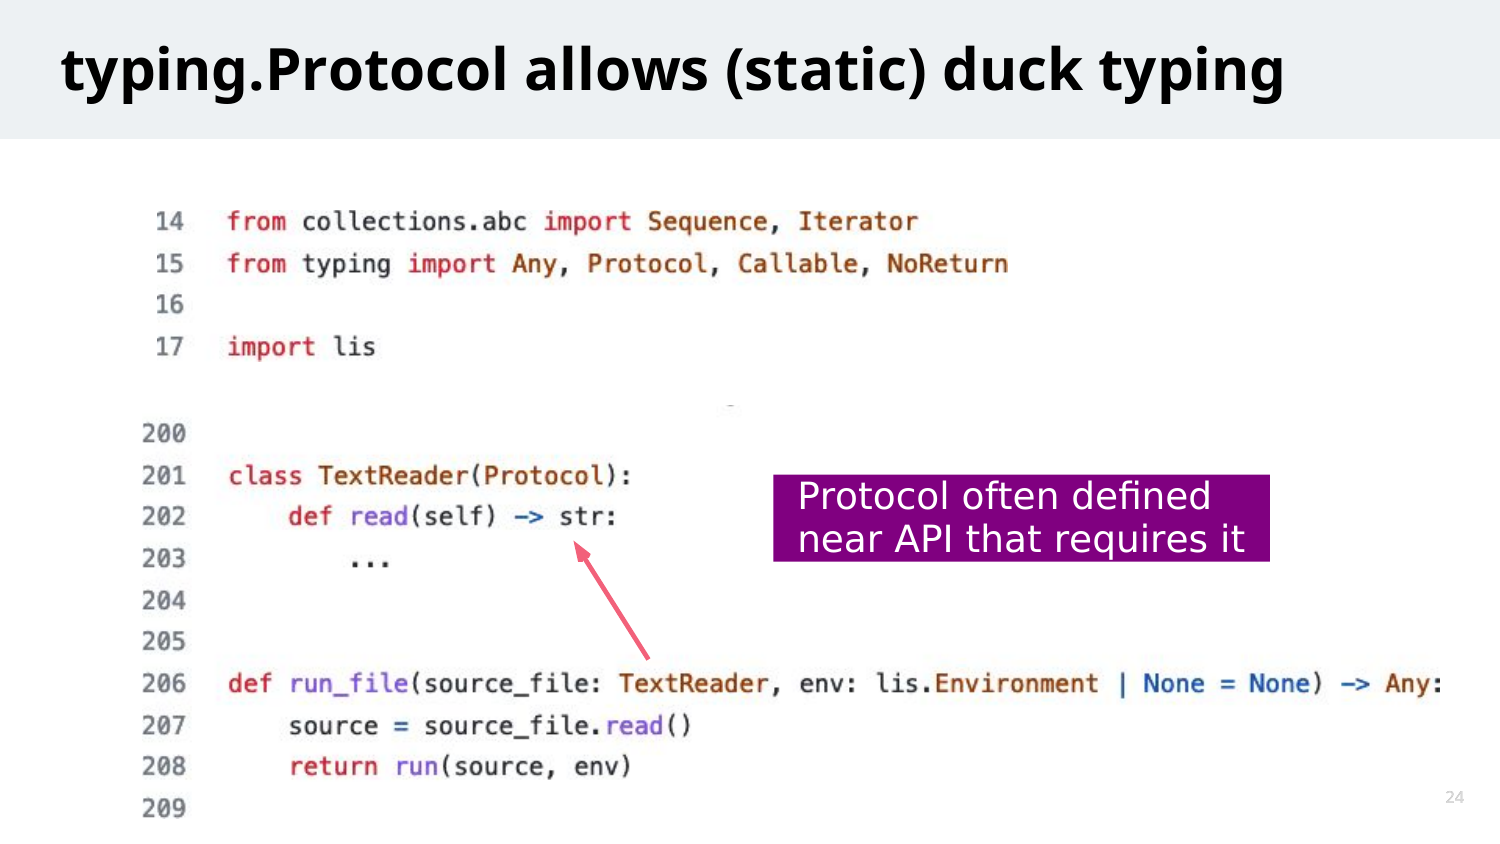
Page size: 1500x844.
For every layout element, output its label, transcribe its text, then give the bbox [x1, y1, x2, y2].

picture [157, 210, 1008, 362]
picture [142, 405, 1440, 819]
text_box [1, 1, 1499, 138]
text_box Protocol often defined near API that requires it [773, 474, 1270, 562]
text_box 24 [1445, 785, 1465, 809]
text_box [0, 139, 1500, 844]
text_box typing.Protocol allows (static) duck typing [60, 28, 1287, 108]
